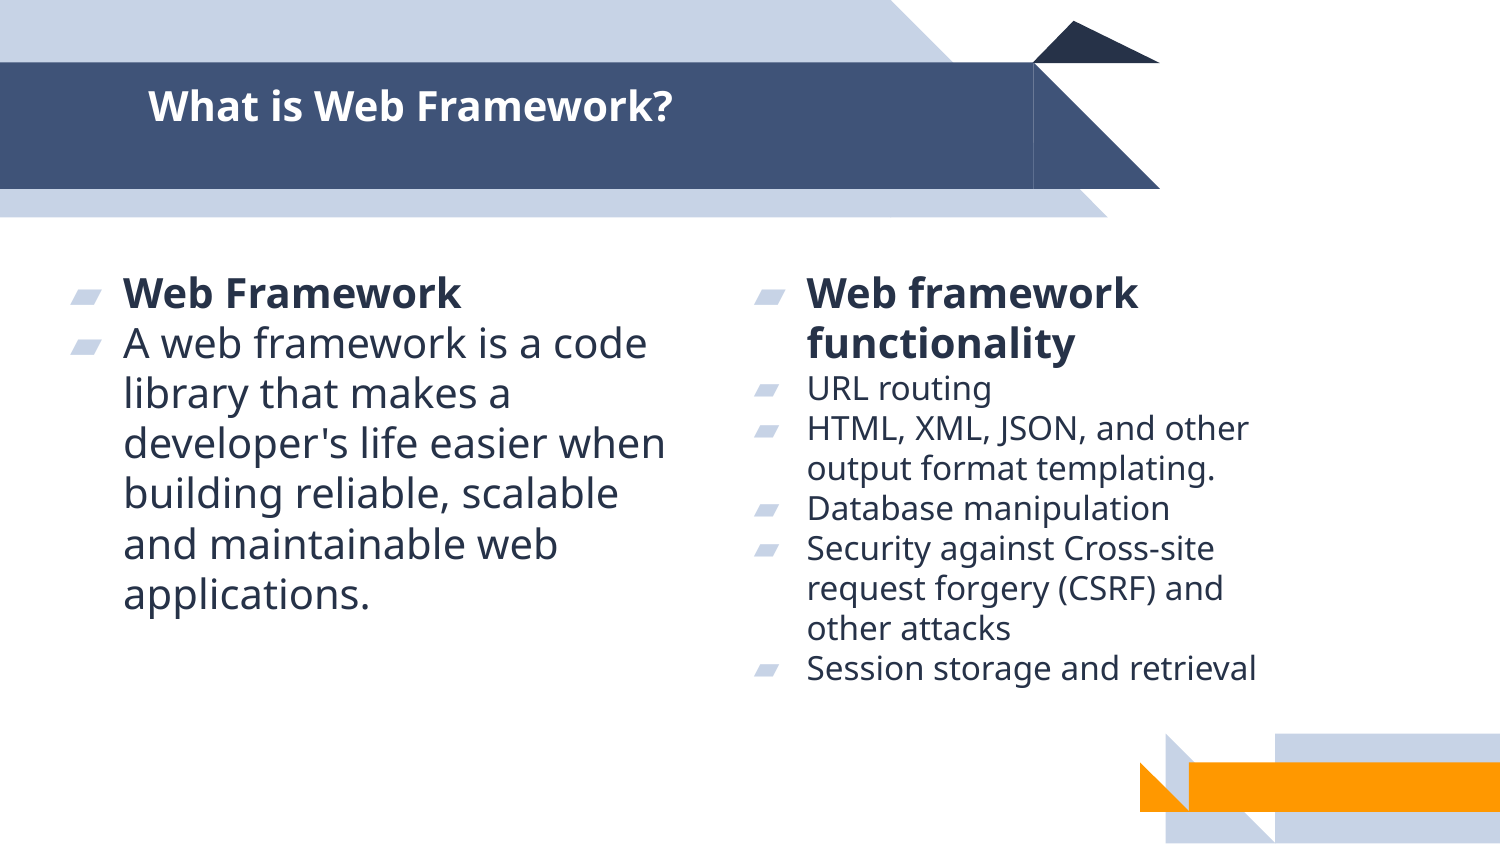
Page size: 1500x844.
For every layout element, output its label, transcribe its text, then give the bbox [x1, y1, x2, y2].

text_box What is Web Framework? [133, 64, 996, 190]
text_box Web Framework A web framework is a code library that makes a developer's life easier when building reliable, scalable and maintainable web applications. [37, 252, 688, 699]
text_box Web framework functionality URL routing HTML, XML, JSON, and other output format templating. Database manipulation Security against Cross-site request forgery (CSRF) and other attacks Session storage and retrieval [721, 252, 1275, 699]
